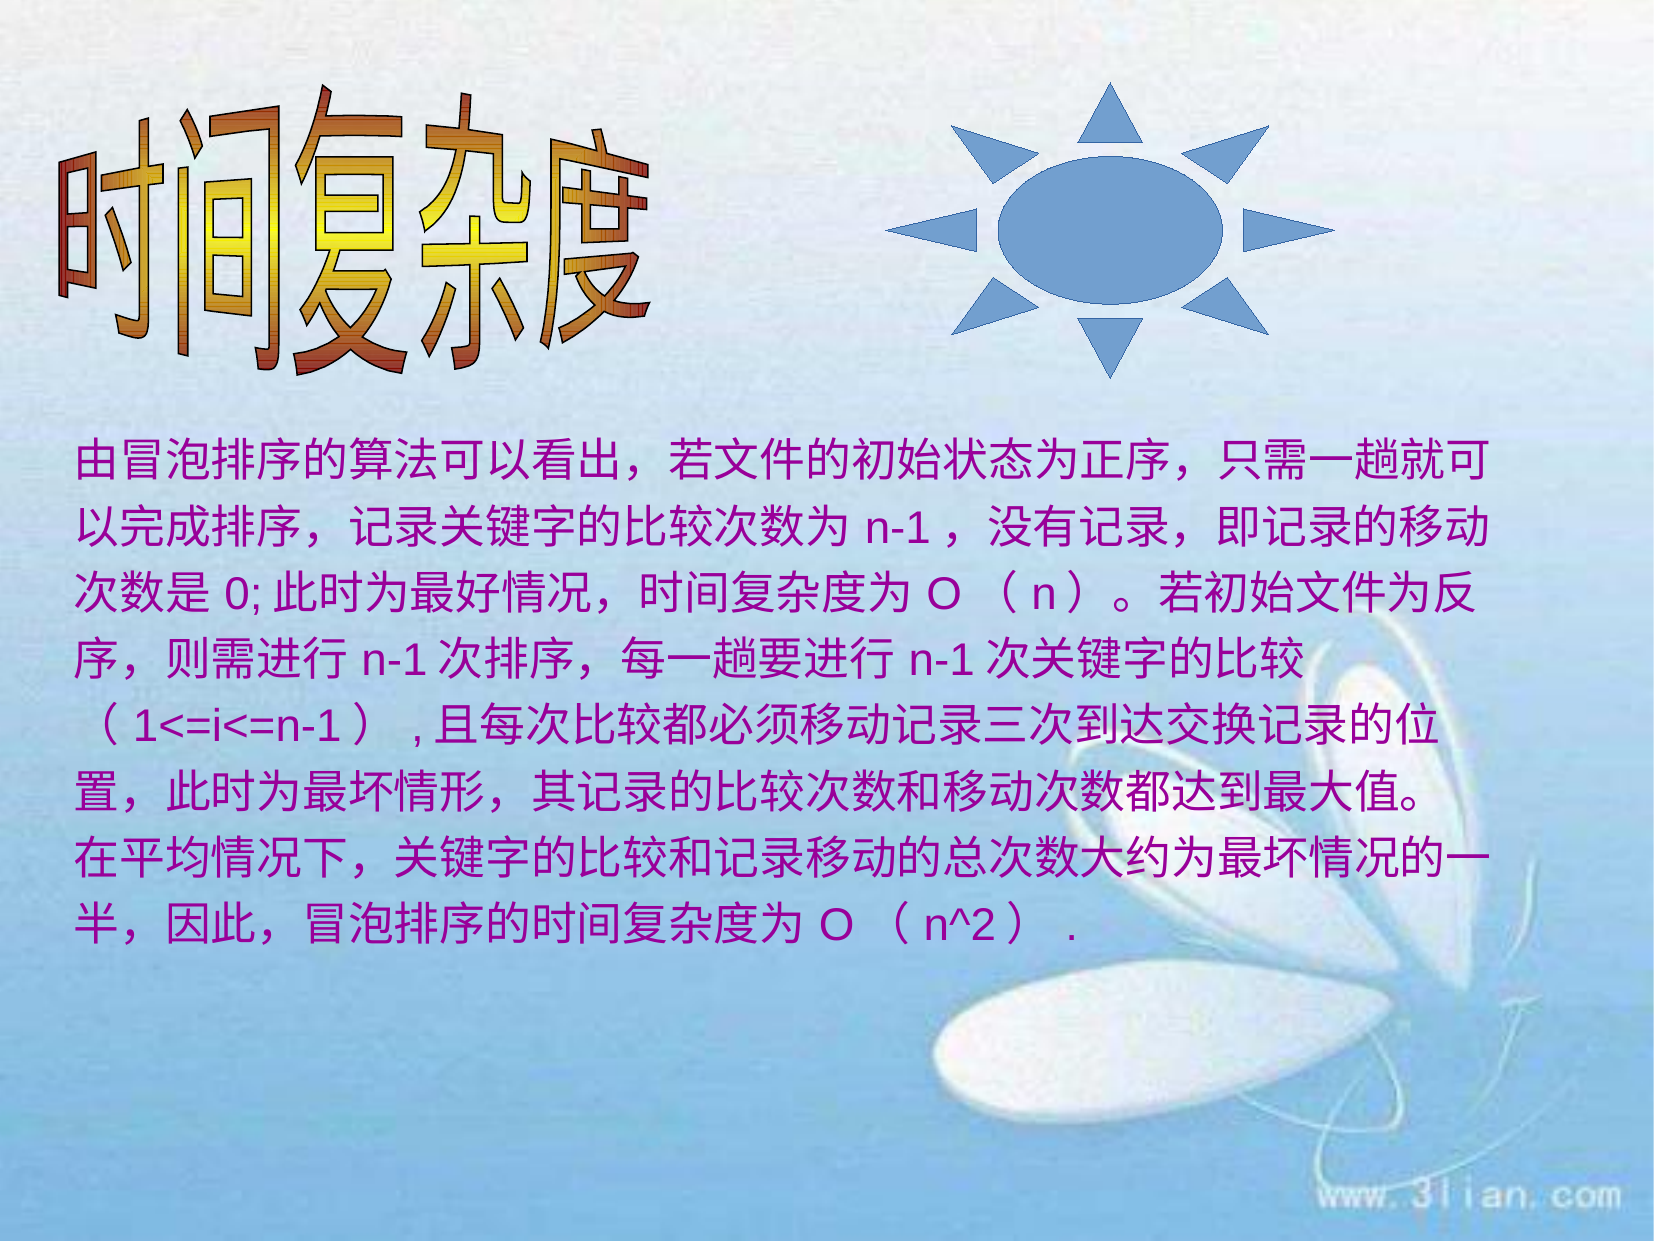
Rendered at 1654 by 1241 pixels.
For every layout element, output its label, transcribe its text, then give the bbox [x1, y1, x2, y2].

text_box 时间复杂度 [293, 156, 407, 376]
text_box [951, 125, 1039, 184]
text_box [1181, 277, 1269, 335]
text_box 时间复杂度 [105, 207, 131, 271]
text_box 时间复杂度 [180, 109, 203, 159]
text_box 时间复杂度 [540, 129, 648, 349]
text_box [1077, 318, 1143, 379]
text_box 时间复杂度 [295, 85, 402, 184]
text_box 时间复杂度 [421, 282, 456, 357]
text_box 时间复杂度 [178, 167, 188, 356]
text_box 时间复杂度 [558, 252, 650, 343]
text_box 时间复杂度 [101, 118, 163, 339]
text_box [951, 277, 1039, 335]
picture [0, 0, 1654, 1241]
text_box 时间复杂度 [204, 178, 252, 316]
text_box 时间复杂度 [562, 169, 647, 243]
text_box 由冒泡排序的算法可以看出，若文件的初始状态为正序，只需一趟就可以完成排序，记录关键字的比较次数为n-1，没有记录，即记录的移动次数是0;此时为最好情况，时间复杂度为O（n）。若初始文件为反序，则需进行n-1次排序，每一趟要进行n-1次关键字的比较（1<=i<=n-1）,且每次比较都必须移动记录三次到达交换记录的位置，此时为最坏情形，其记录的比较次数和移动次数都达到最大值。 在平均情况下，关键字的比较和记录移动的总次数大约为最坏情况的一半，因此，冒泡排序的时间复杂度为O（n^2）. [59, 409, 1524, 969]
text_box [998, 156, 1223, 305]
text_box [1181, 125, 1269, 184]
text_box [1077, 82, 1143, 143]
text_box [1243, 208, 1335, 252]
text_box 时间复杂度 [419, 93, 531, 232]
text_box [885, 208, 977, 252]
text_box 时间复杂度 [210, 106, 279, 370]
text_box 时间复杂度 [492, 278, 524, 340]
text_box 时间复杂度 [422, 216, 528, 370]
text_box 时间复杂度 [59, 151, 96, 298]
